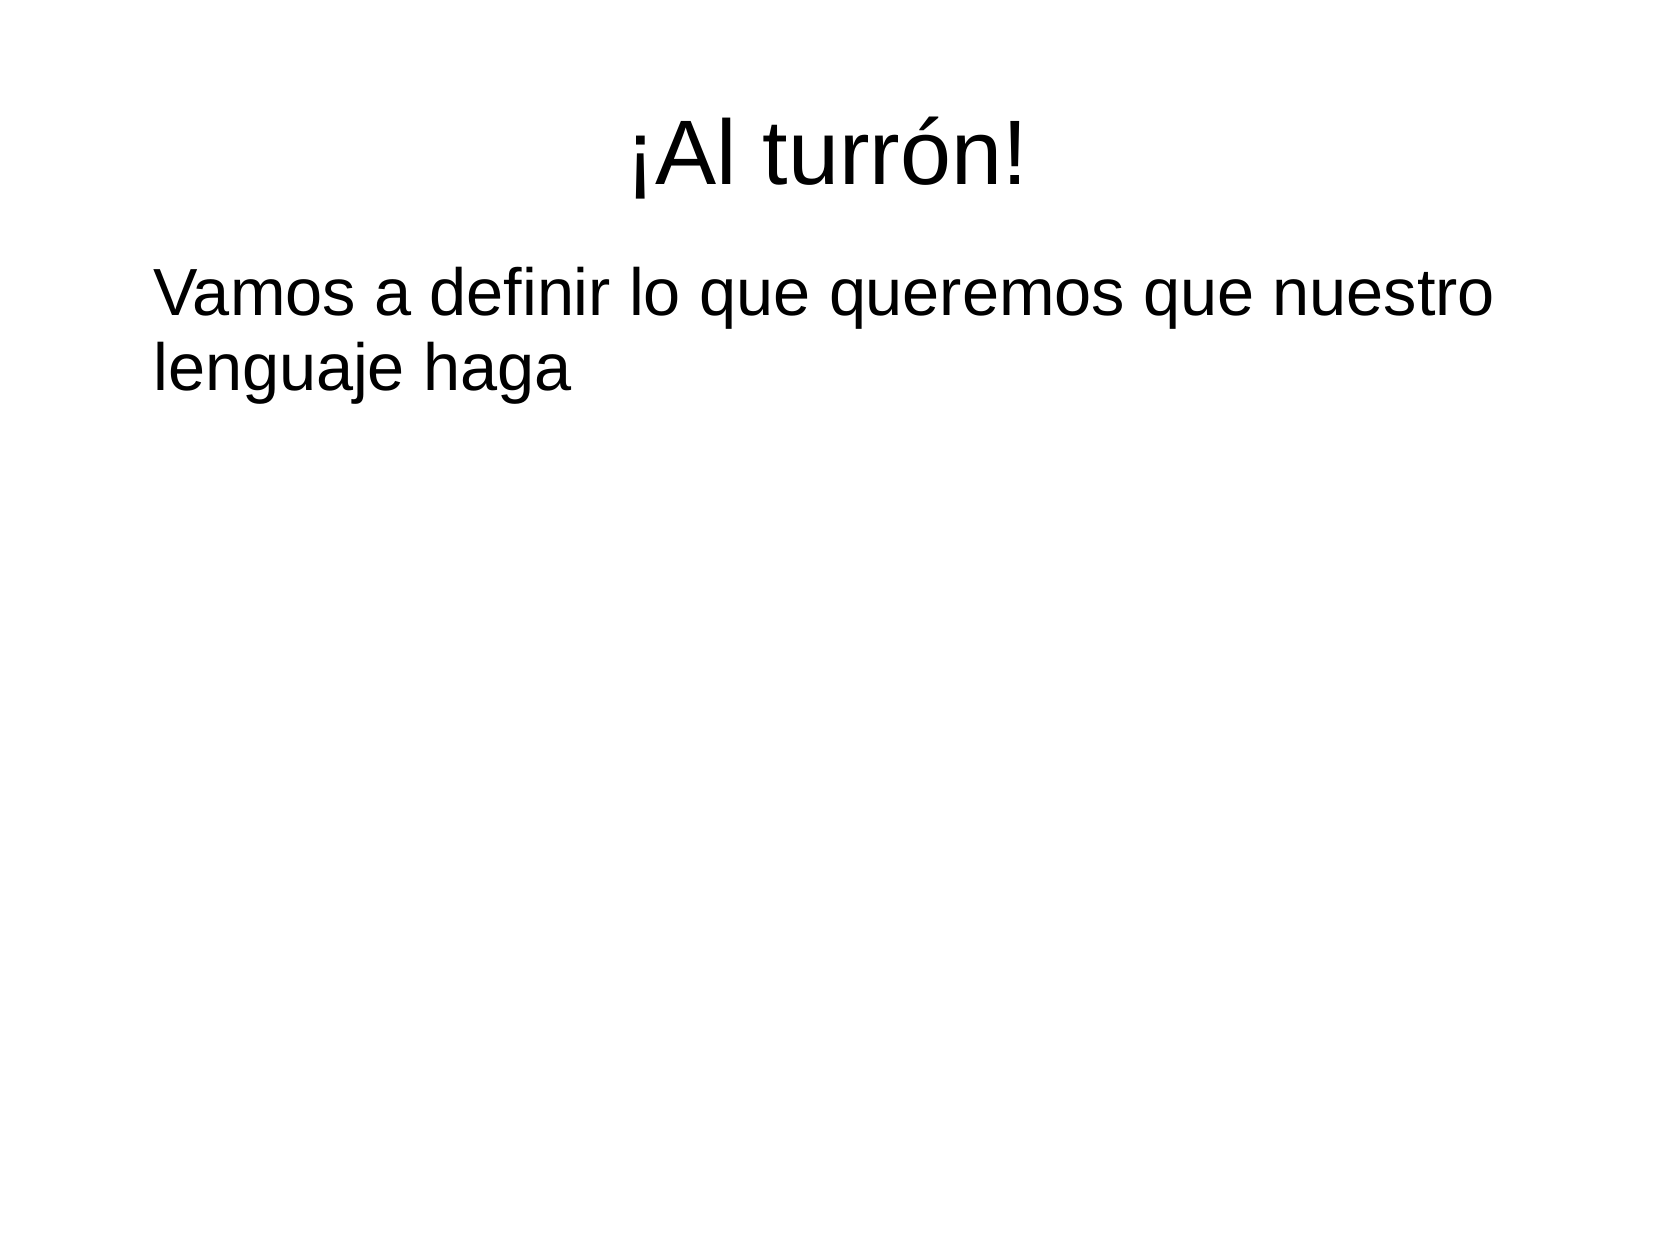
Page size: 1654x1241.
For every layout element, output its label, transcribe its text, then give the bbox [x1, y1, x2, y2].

title ¡Al turrón! [82, 49, 1571, 254]
list Vamos a definir lo que queremos que nuestro lenguaje haga [82, 254, 1571, 473]
